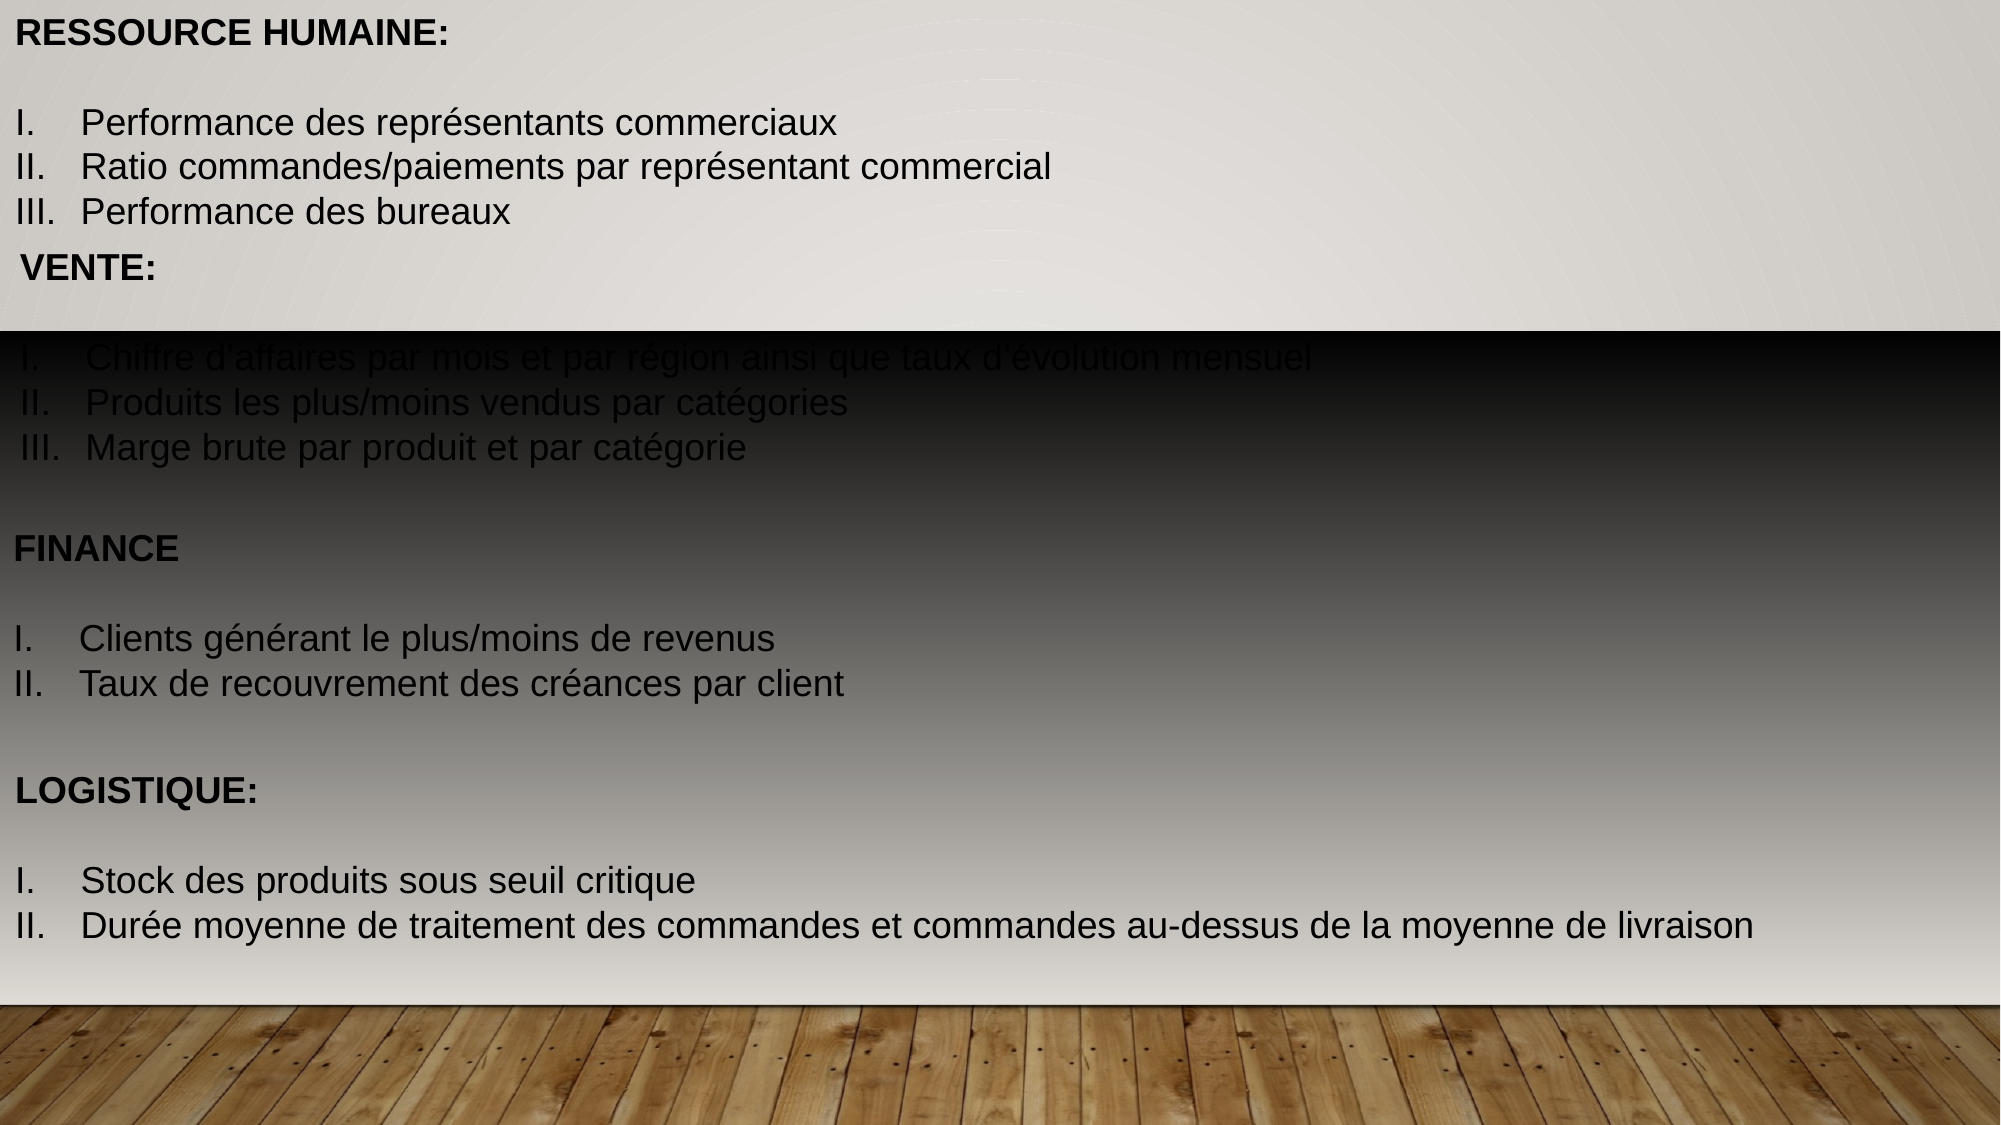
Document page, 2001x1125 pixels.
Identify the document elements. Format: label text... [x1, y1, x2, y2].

text_box RESSOURCE HUMAINE: Performance des représentants commerciaux Ratio commandes/paiements par représentant commercial Performance des bureaux [0, 0, 2000, 243]
text_box VENTE: Chiffre d’affaires par mois et par région ainsi que taux d’évolution mensuel Produits les plus/moins vendus par catégories Marge brute par produit et par catégorie [4, 235, 1981, 516]
text_box LOGISTIQUE: Stock des produits sous seuil critique Durée moyenne de traitement des commandes et commandes au-dessus de la moyenne de livraison [0, 758, 2000, 1001]
text_box FINANCE Clients générant le plus/moins de revenus Taux de recouvrement des créances par client [0, 516, 1988, 758]
